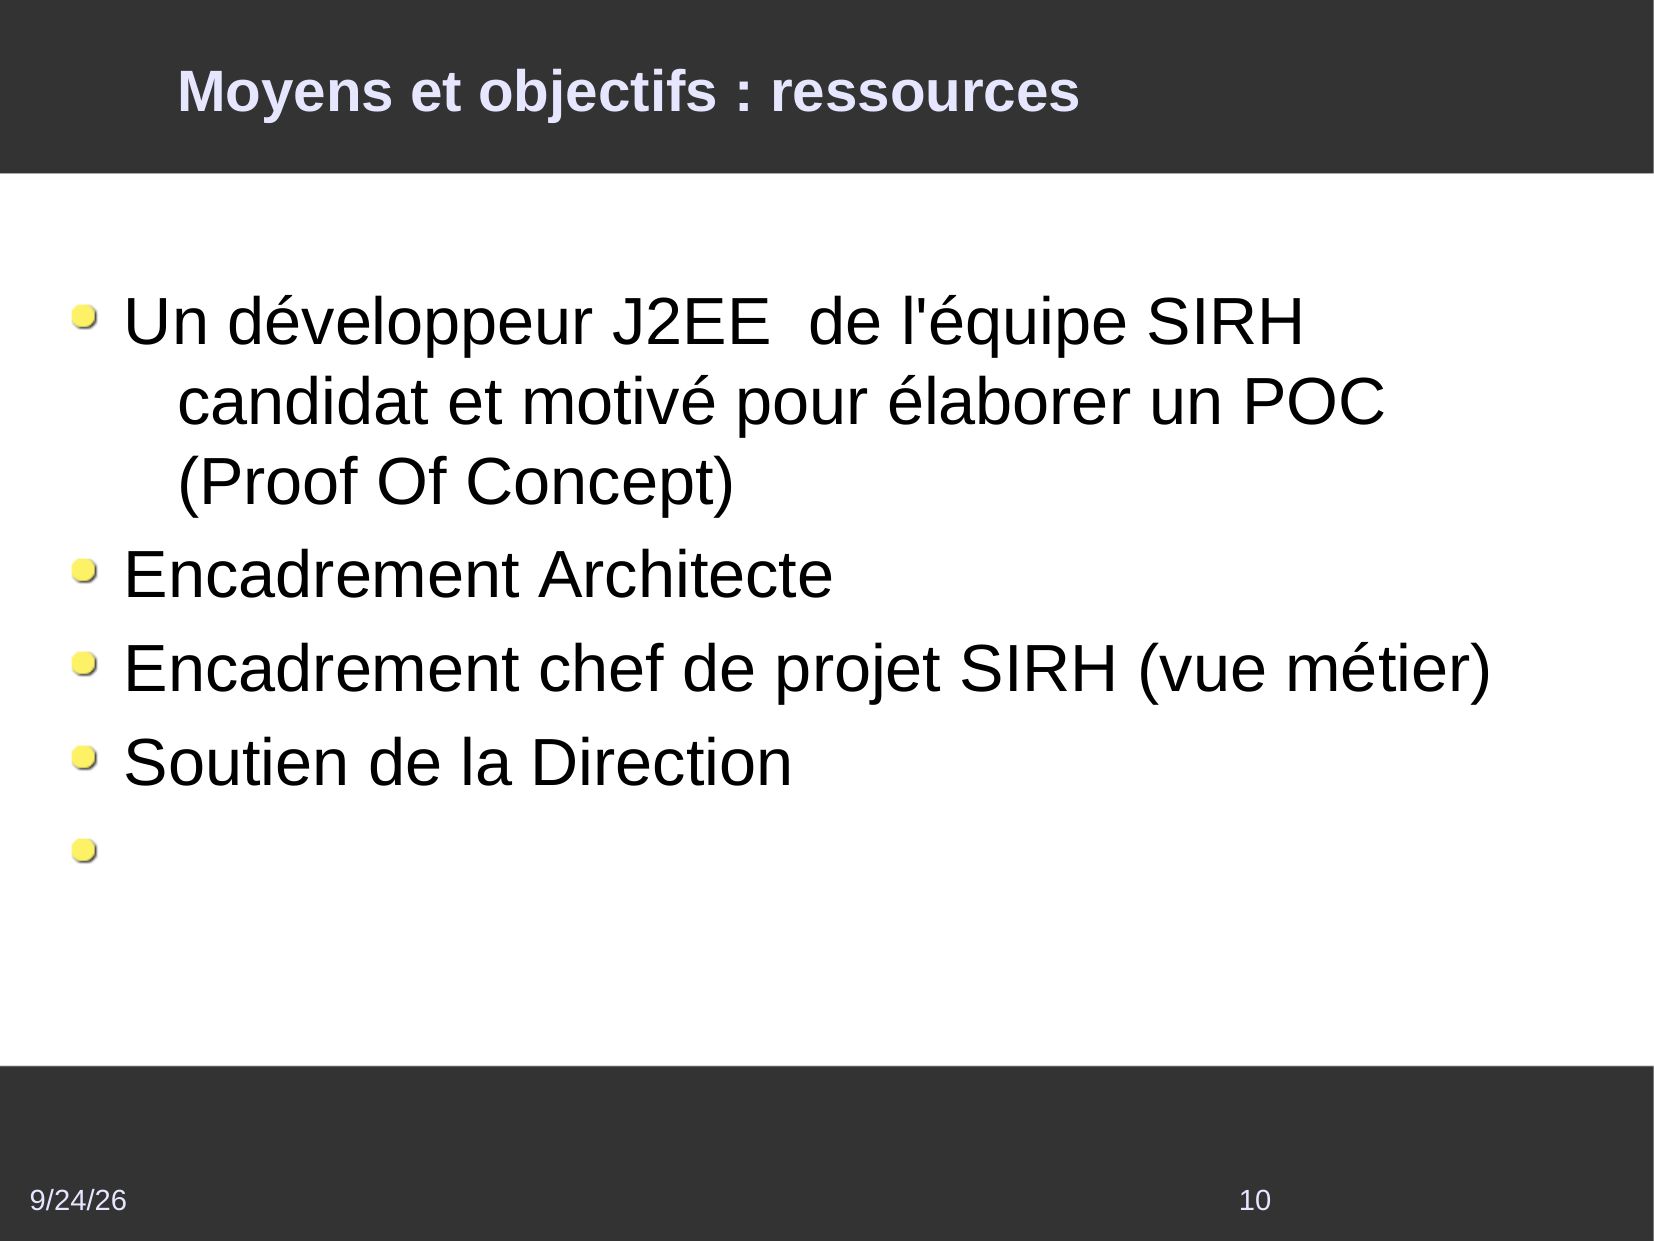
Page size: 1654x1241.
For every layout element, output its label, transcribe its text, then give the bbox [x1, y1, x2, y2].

text_box [1238, 1181, 1625, 1241]
text_box [29, 1181, 566, 1241]
list Un développeur J2EE de l'équipe SIRH candidat et motivé pour élaborer un POC (Proof Of Concept) Encadrement Architecte Encadrement chef de projet SIRH (vue métier) Soutien de la Direction [35, 277, 1512, 855]
title Moyens et objectifs : ressources [177, 0, 1654, 178]
